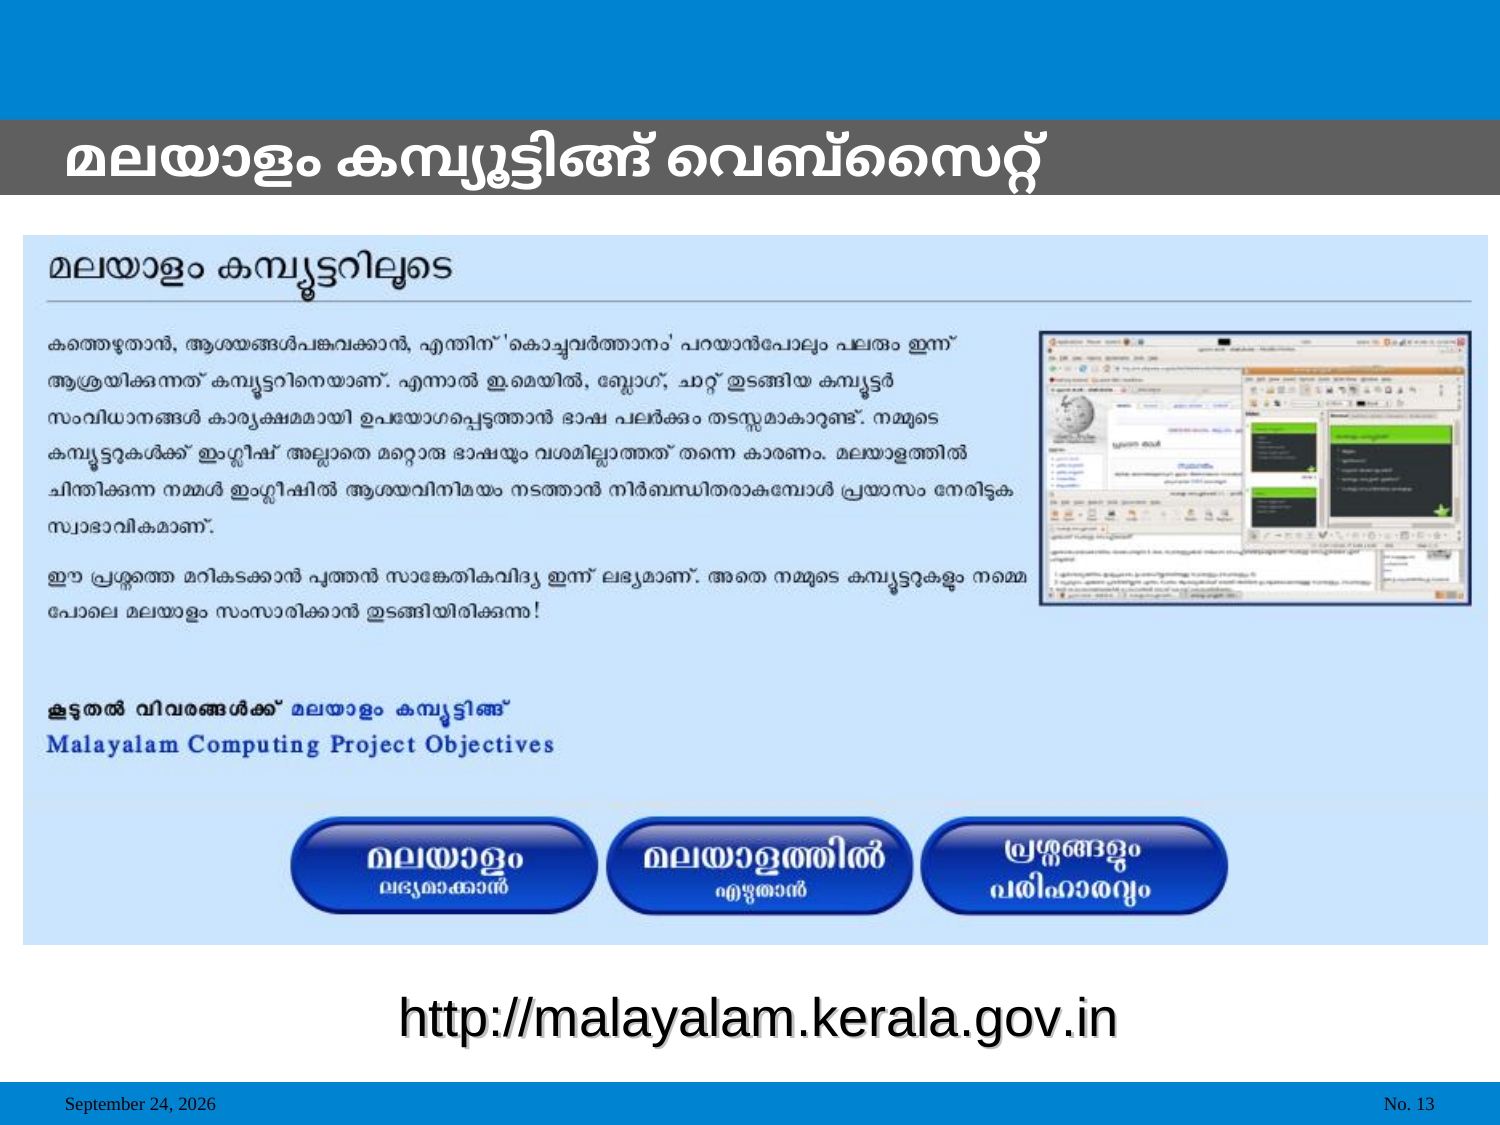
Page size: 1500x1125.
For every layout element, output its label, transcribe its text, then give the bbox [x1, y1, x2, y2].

title മലയാളം കമ്പ്യൂട്ടിങ്ങ് വെബ്സൈറ്റ് [64, 129, 1436, 196]
text_box http://malayalam.kerala.gov.in [383, 974, 1135, 1055]
picture [23, 235, 1488, 945]
